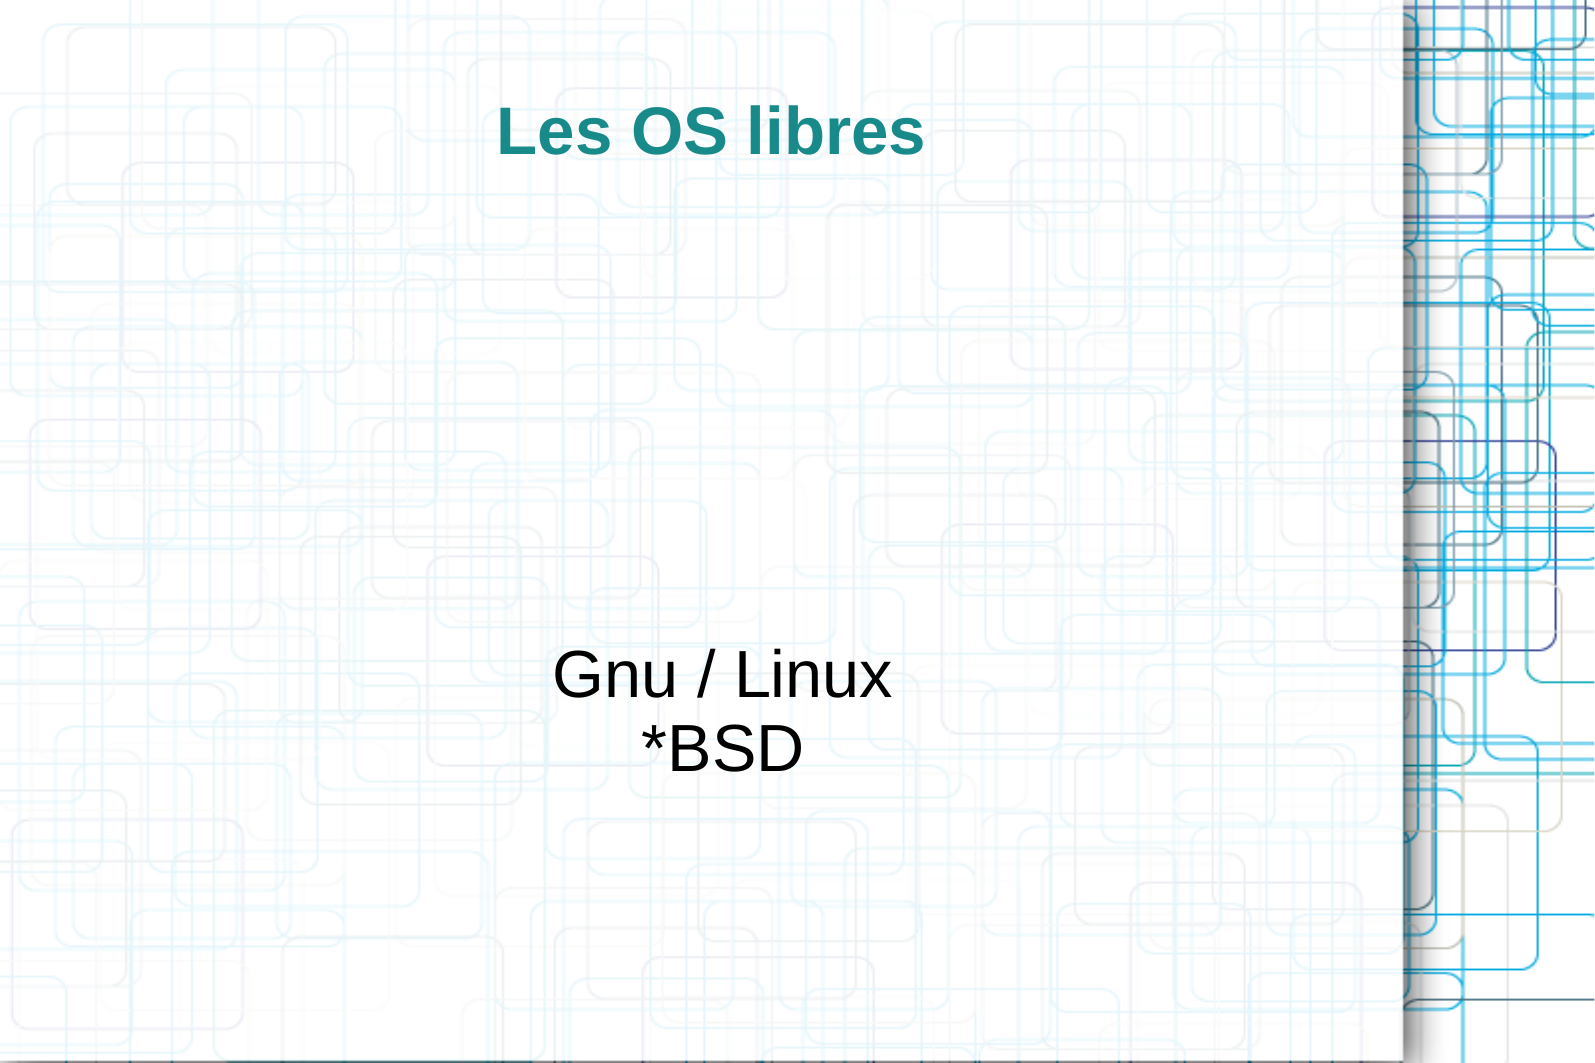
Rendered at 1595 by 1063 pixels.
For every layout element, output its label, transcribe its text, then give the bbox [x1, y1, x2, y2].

picture [0, 0, 1595, 1063]
title Les OS libres [56, 42, 1367, 220]
subtitle Gnu / Linux *BSD [79, 248, 1367, 1063]
